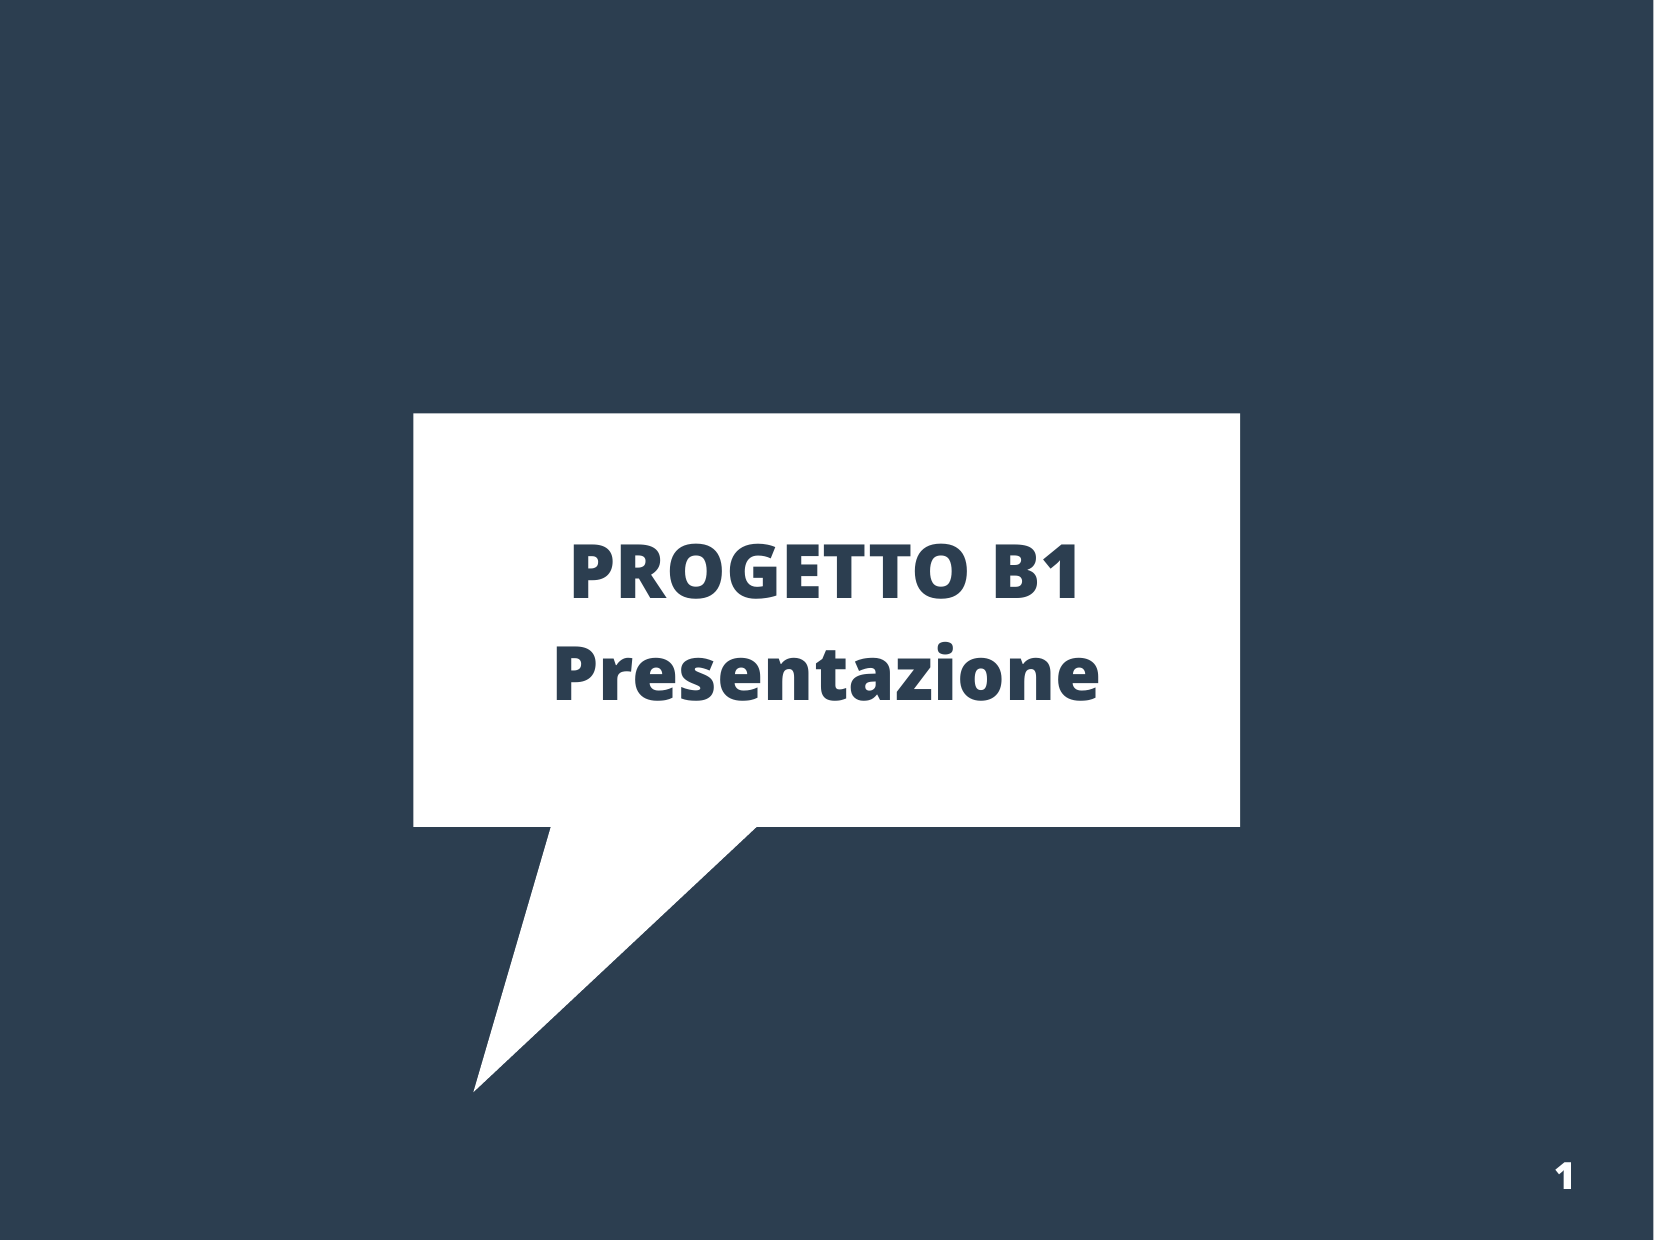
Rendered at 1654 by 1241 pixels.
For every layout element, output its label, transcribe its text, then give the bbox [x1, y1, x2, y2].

title PROGETTO B1 Presentazione [442, 442, 1211, 798]
